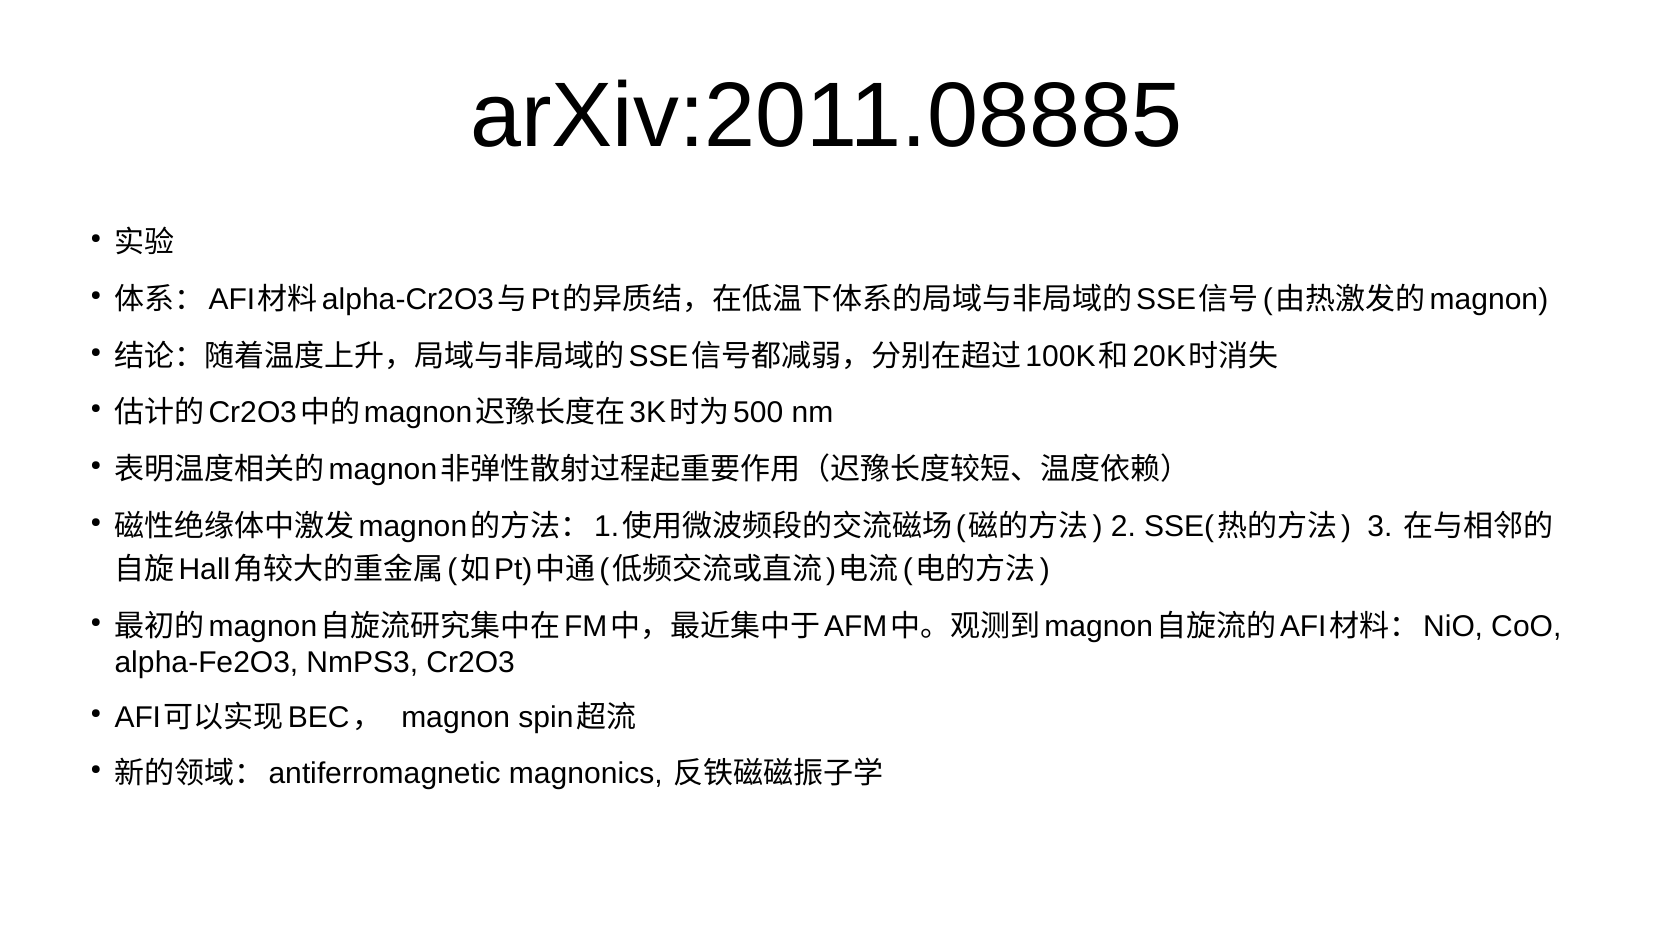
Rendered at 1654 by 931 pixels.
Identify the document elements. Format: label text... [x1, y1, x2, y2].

title arXiv:2011.08885 [82, 37, 1571, 193]
list 实验 体系：AFI材料alpha-Cr2O3与Pt的异质结，在低温下体系的局域与非局域的SSE信号(由热激发的magnon) 结论：随着温度上升，局域与非局域的SSE信号都减弱，分别在超过100K和20K时消失 估计的Cr2O3中的magnon迟豫长度在3K时为500 nm 表明温度相关的magnon非弹性散射过程起重要作用（迟豫长度较短、温度依赖） 磁性绝缘体中激发magnon的方法：1.使用微波频段的交流磁场(磁的方法) 2. SSE(热的方法) 3. 在与相邻的自旋Hall角较大的重金属(如Pt)中通(低频交流或直流)电流(电的方法) 最初的magnon自旋流研究集中在FM中，最近集中于AFM中。观测到magnon自旋流的AFI材料：NiO, CoO, alpha-Fe2O3, NmPS3, Cr2O3 AFI可以实现BEC， magnon spin超流 新的领域：antiferromagnetic magnonics, 反铁磁磁振子学 [82, 217, 1571, 828]
